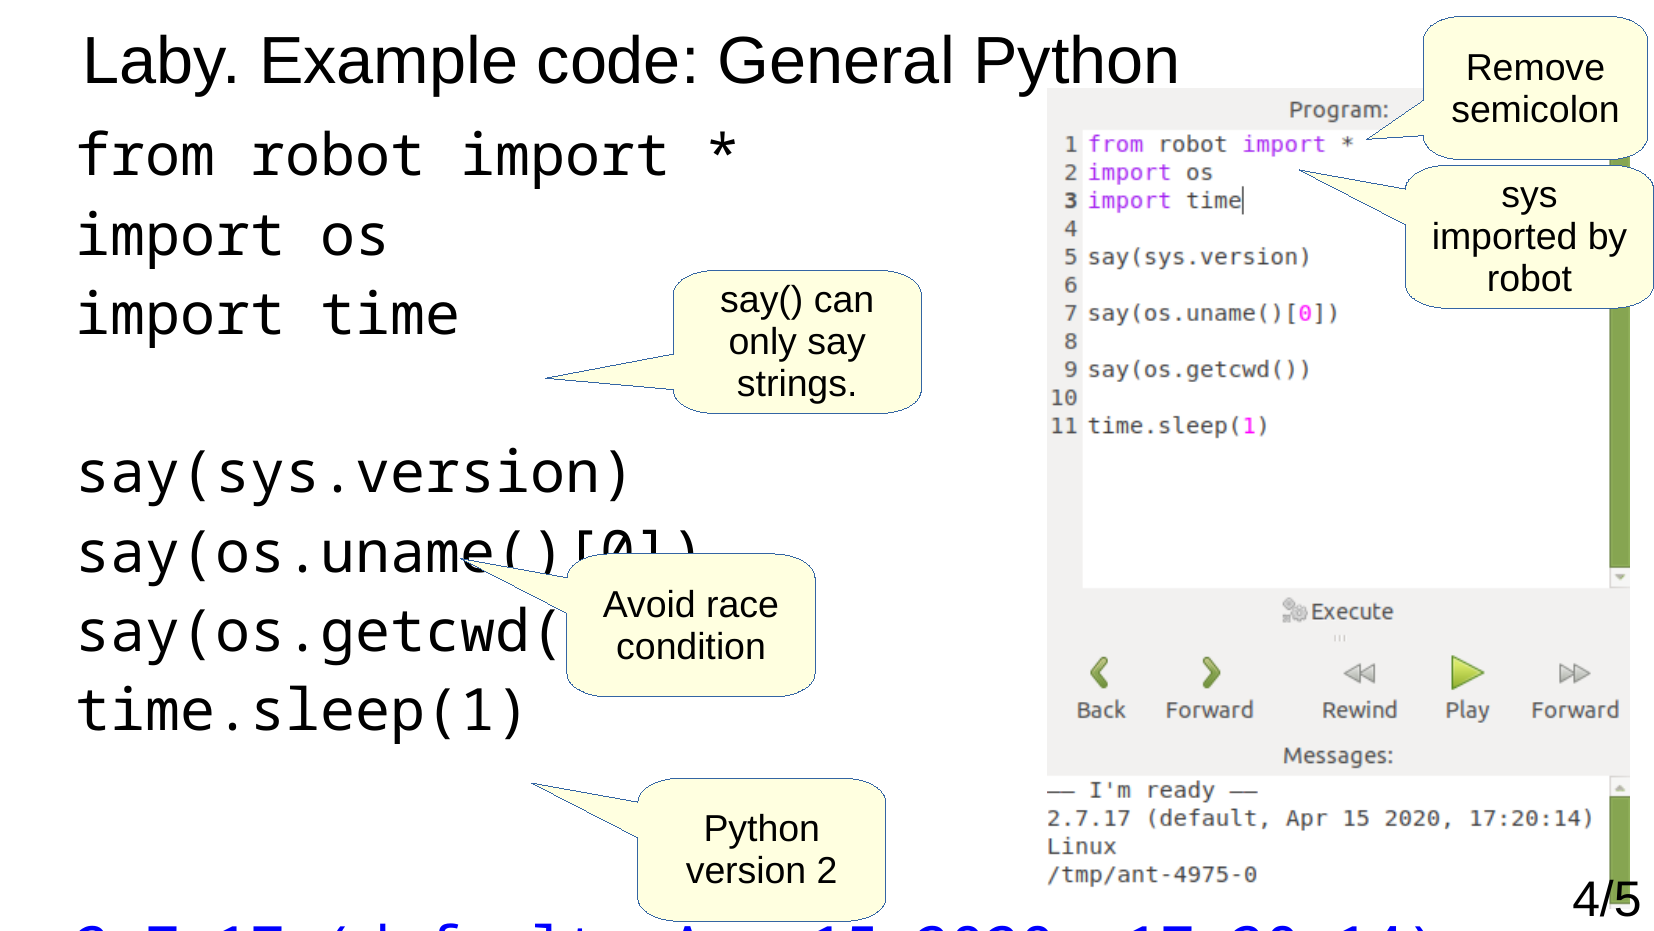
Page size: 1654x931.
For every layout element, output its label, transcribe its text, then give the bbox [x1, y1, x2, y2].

picture [1047, 88, 1630, 909]
text_box Avoid race condition [460, 553, 816, 697]
text_box say() can only say strings. [545, 270, 922, 414]
text_box Remove semicolon [1366, 16, 1648, 160]
title Laby. Example code: General Python [82, 22, 1435, 98]
title 4/5 [1523, 871, 1642, 931]
text_box sys imported by robot [1299, 165, 1654, 309]
subtitle from robot import * import os import time say(sys.version) say(os.uname()[0]) say(os.getcwd()) time.sleep(1) 2.7.17 (default, Apr 15 2020, 17:20:14) Linux /tmp/ant-4975-0 [74, 113, 1523, 931]
text_box Python version 2 [531, 778, 886, 922]
